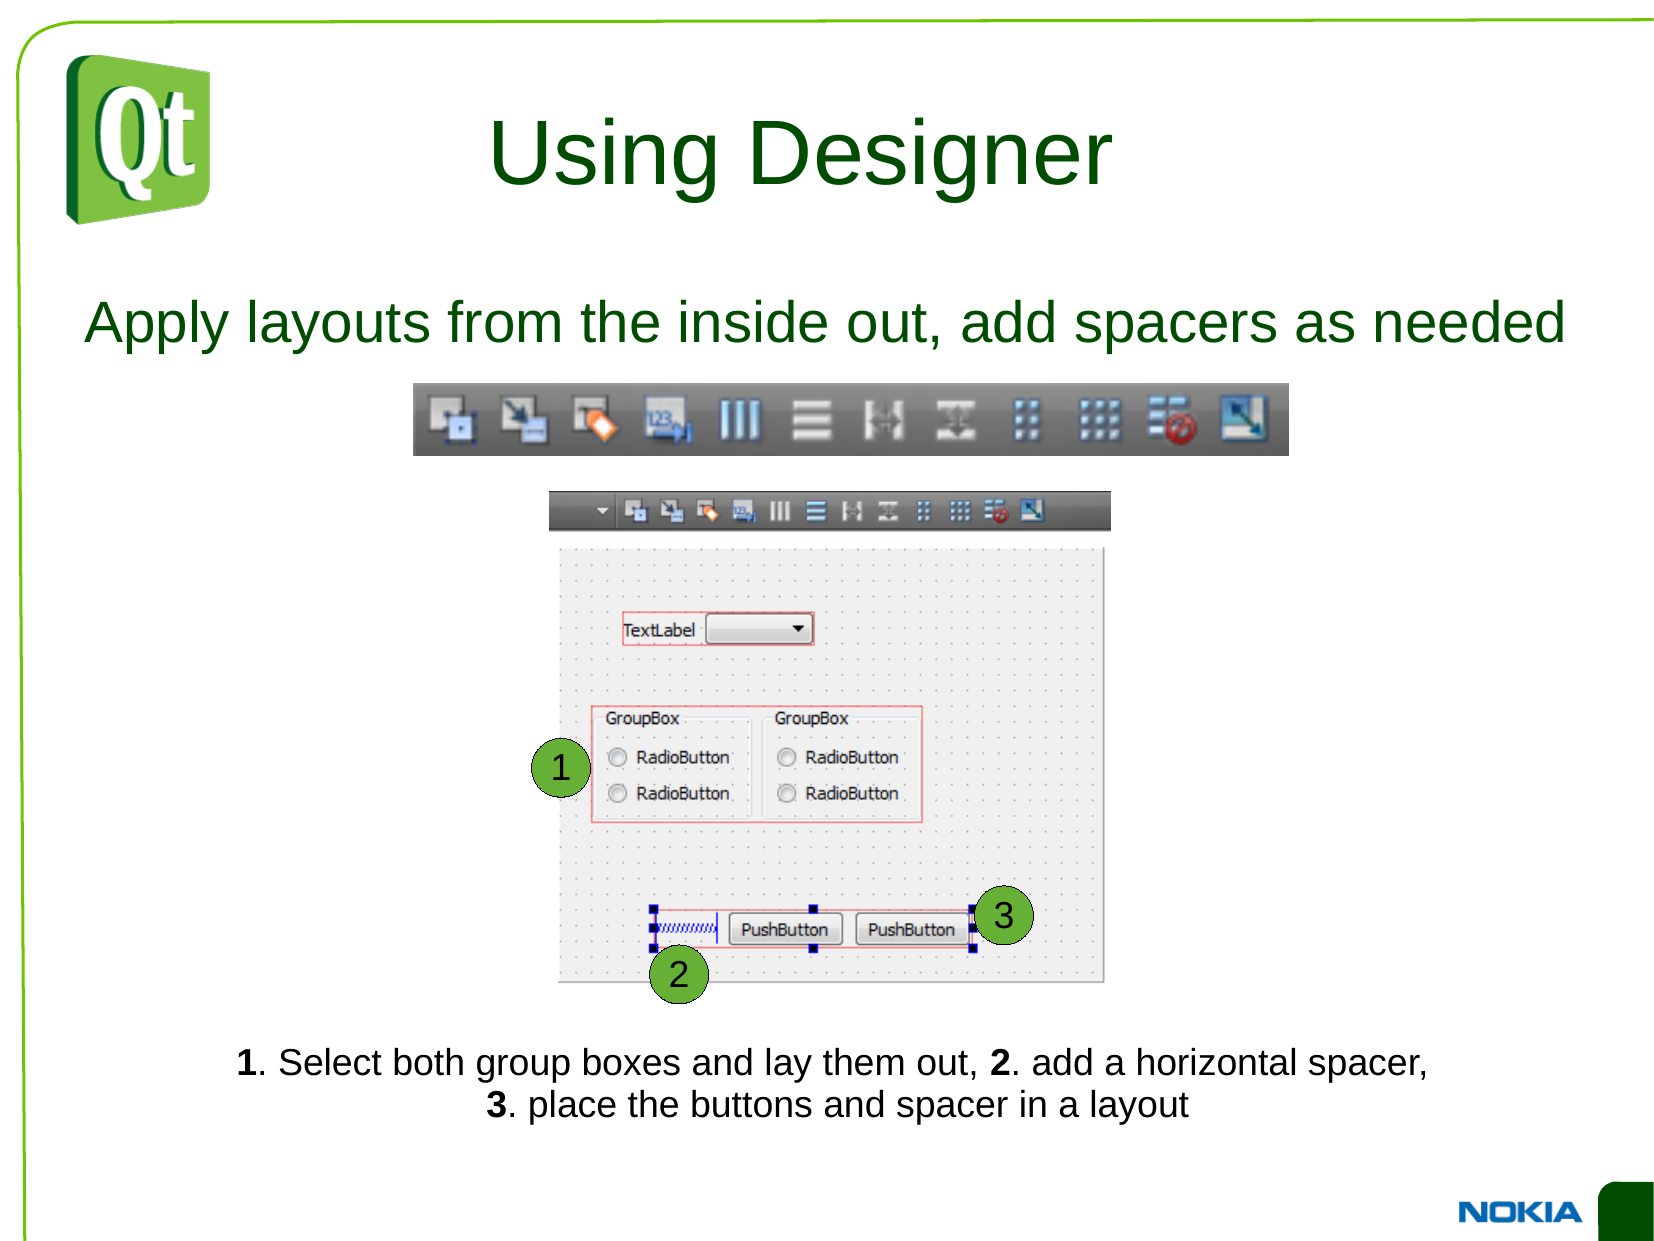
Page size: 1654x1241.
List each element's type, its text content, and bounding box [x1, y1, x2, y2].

picture [413, 383, 1289, 456]
list Apply layouts from the inside out, add spacers as needed [82, 290, 1571, 1094]
text_box 1 [531, 738, 591, 798]
picture [1459, 1201, 1583, 1223]
picture [549, 491, 1111, 991]
text_box 1. Select both group boxes and lay them out, 2. add a horizontal spacer, 3. place the buttons and spacer in a layout [221, 1034, 1454, 1136]
title Using Designer [263, 49, 1339, 257]
picture [66, 55, 210, 225]
text_box 2 [649, 944, 709, 1004]
text_box 3 [974, 885, 1034, 945]
